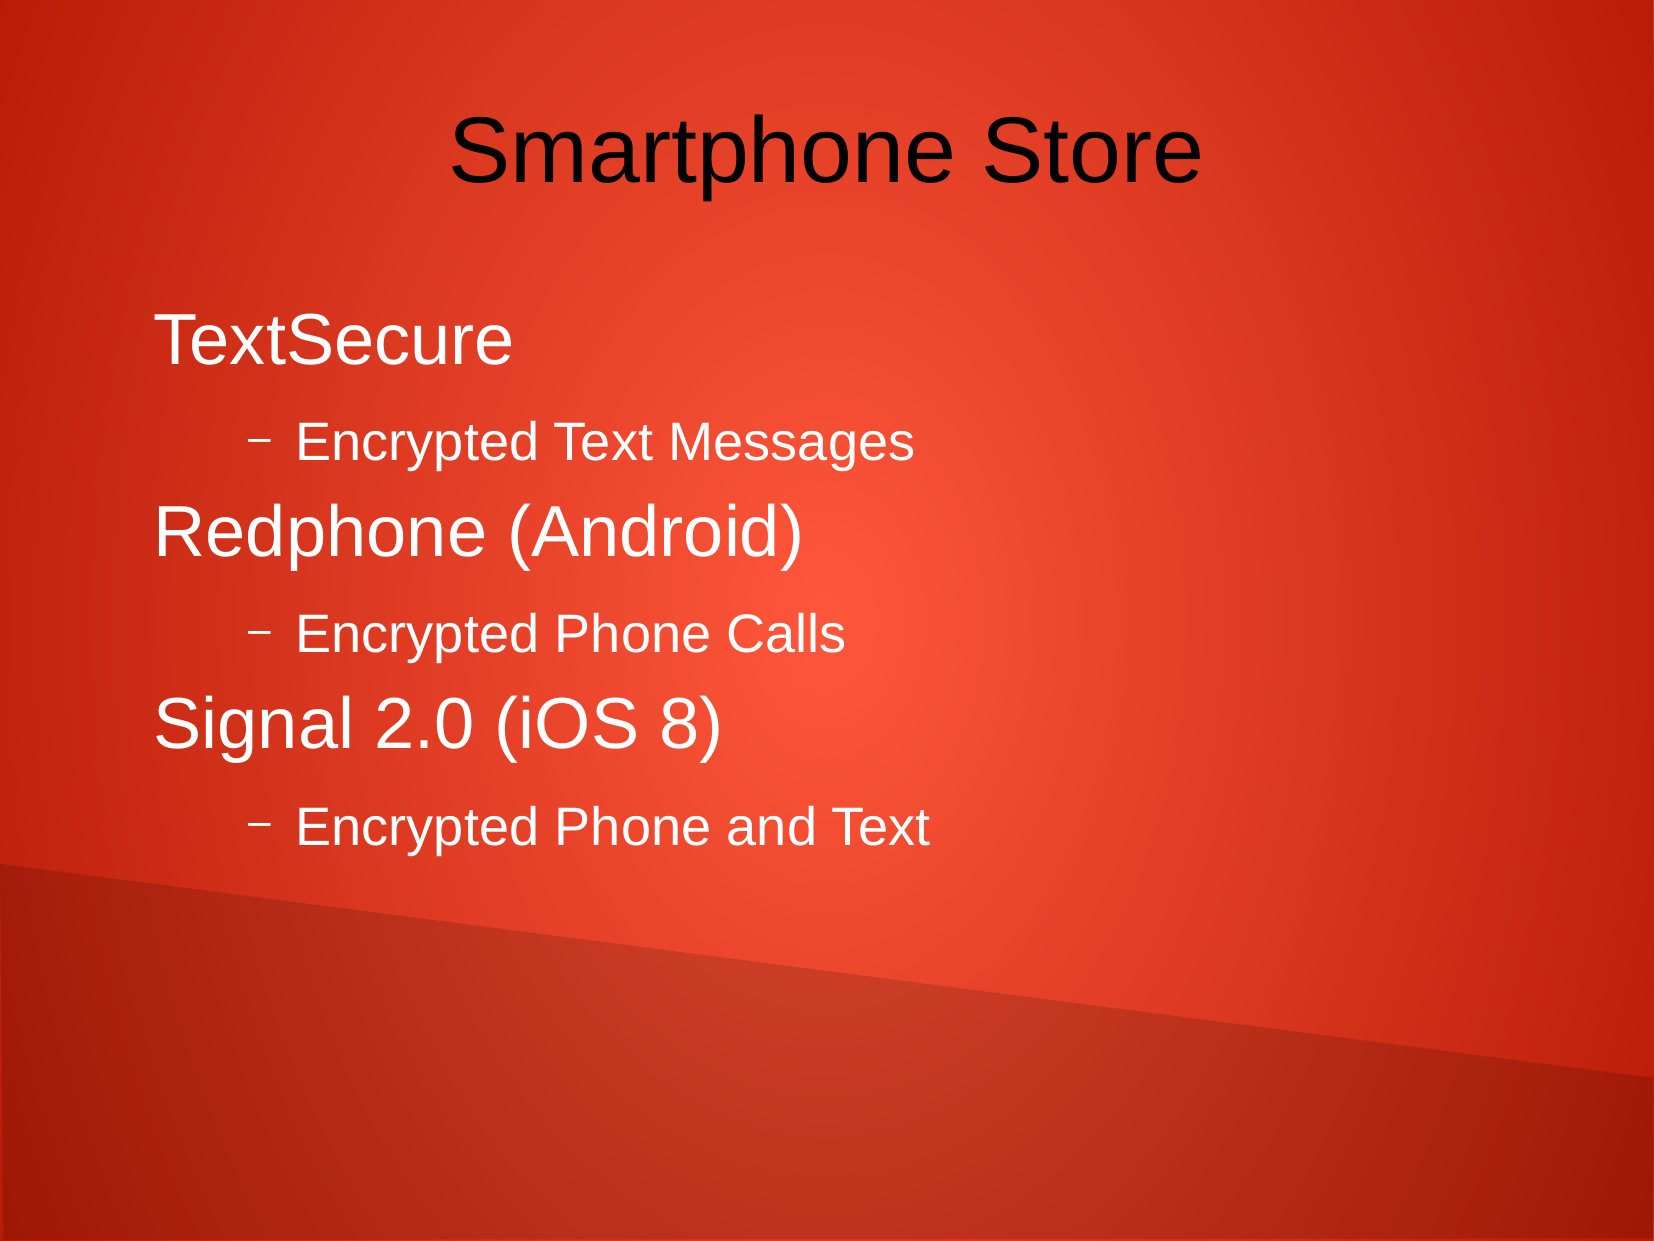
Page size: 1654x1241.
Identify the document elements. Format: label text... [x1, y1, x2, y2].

title Smartphone Store [82, 47, 1571, 252]
list TextSecure Encrypted Text Messages Redphone (Android) Encrypted Phone Calls Signal 2.0 (iOS 8) Encrypted Phone and Text [82, 299, 1571, 1019]
